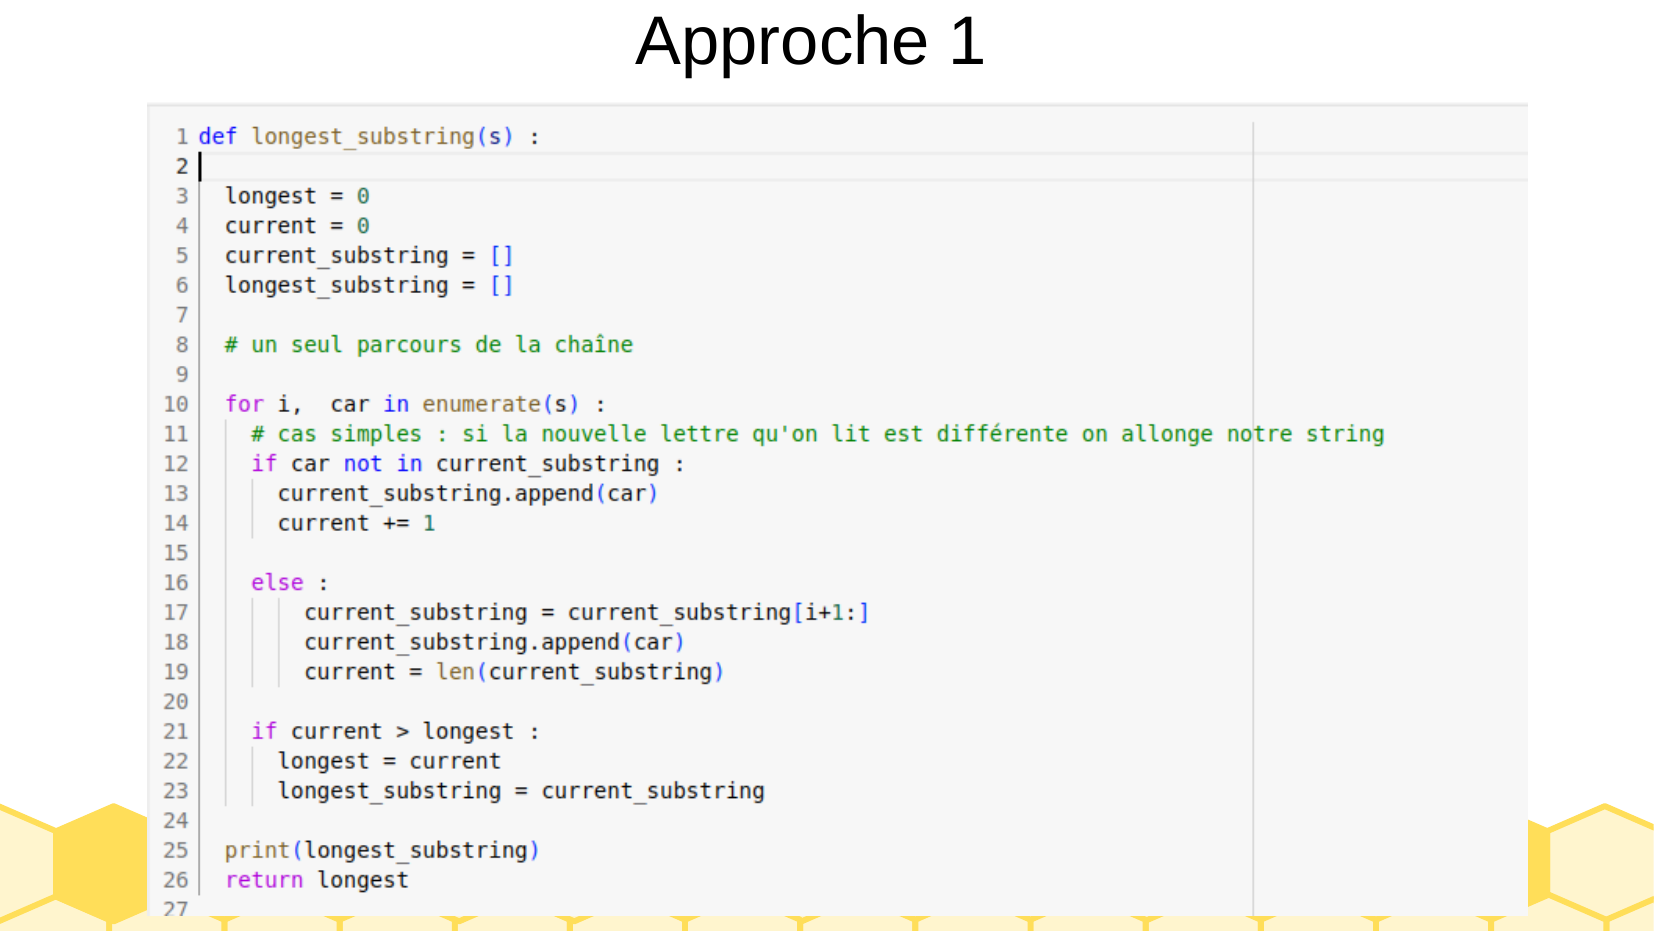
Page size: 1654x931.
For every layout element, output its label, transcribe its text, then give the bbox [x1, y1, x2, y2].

title Approche 1 [76, 0, 1565, 119]
picture [147, 102, 1528, 916]
